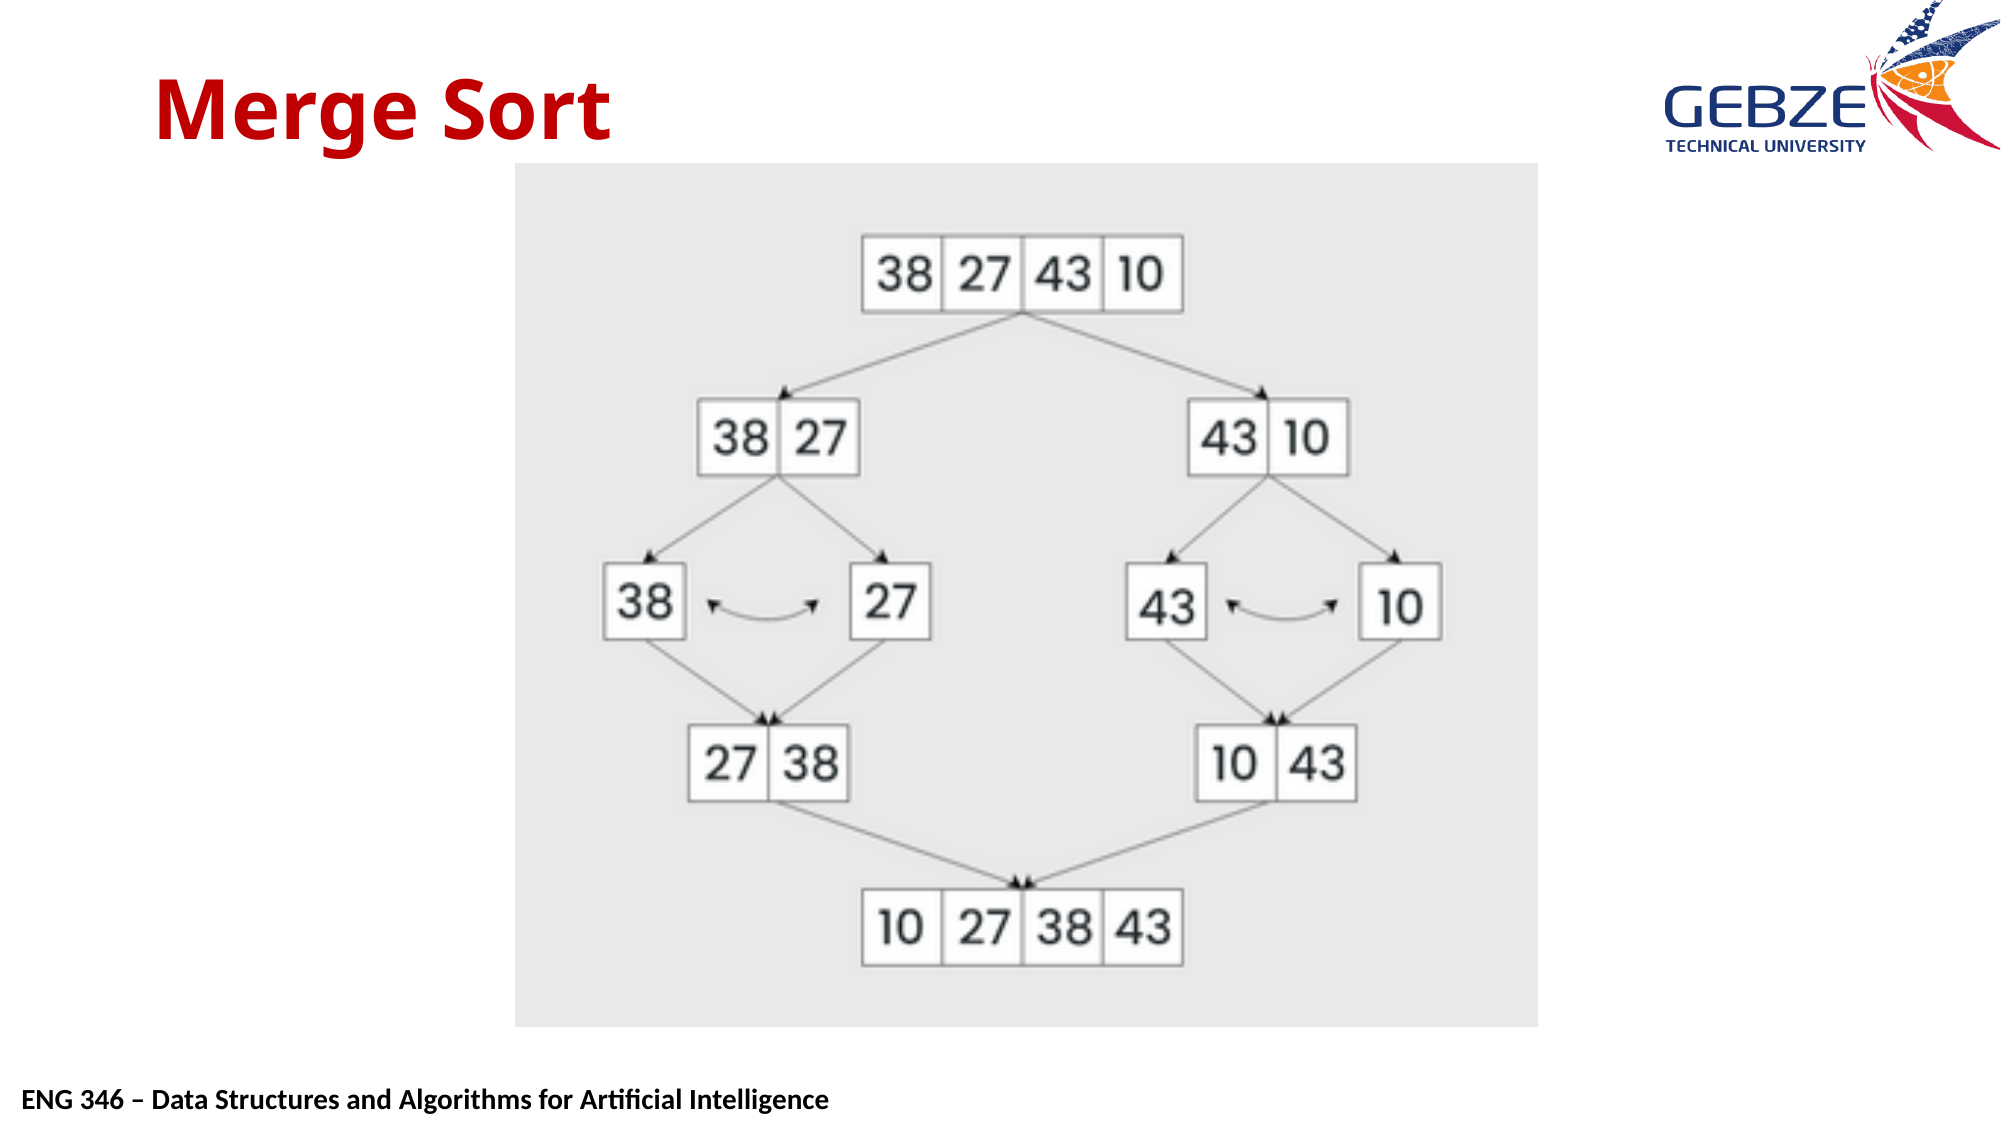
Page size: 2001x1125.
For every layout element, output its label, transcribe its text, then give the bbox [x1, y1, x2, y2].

picture [1665, 0, 2001, 152]
title Merge Sort [137, 59, 1863, 166]
picture [515, 163, 1538, 1027]
